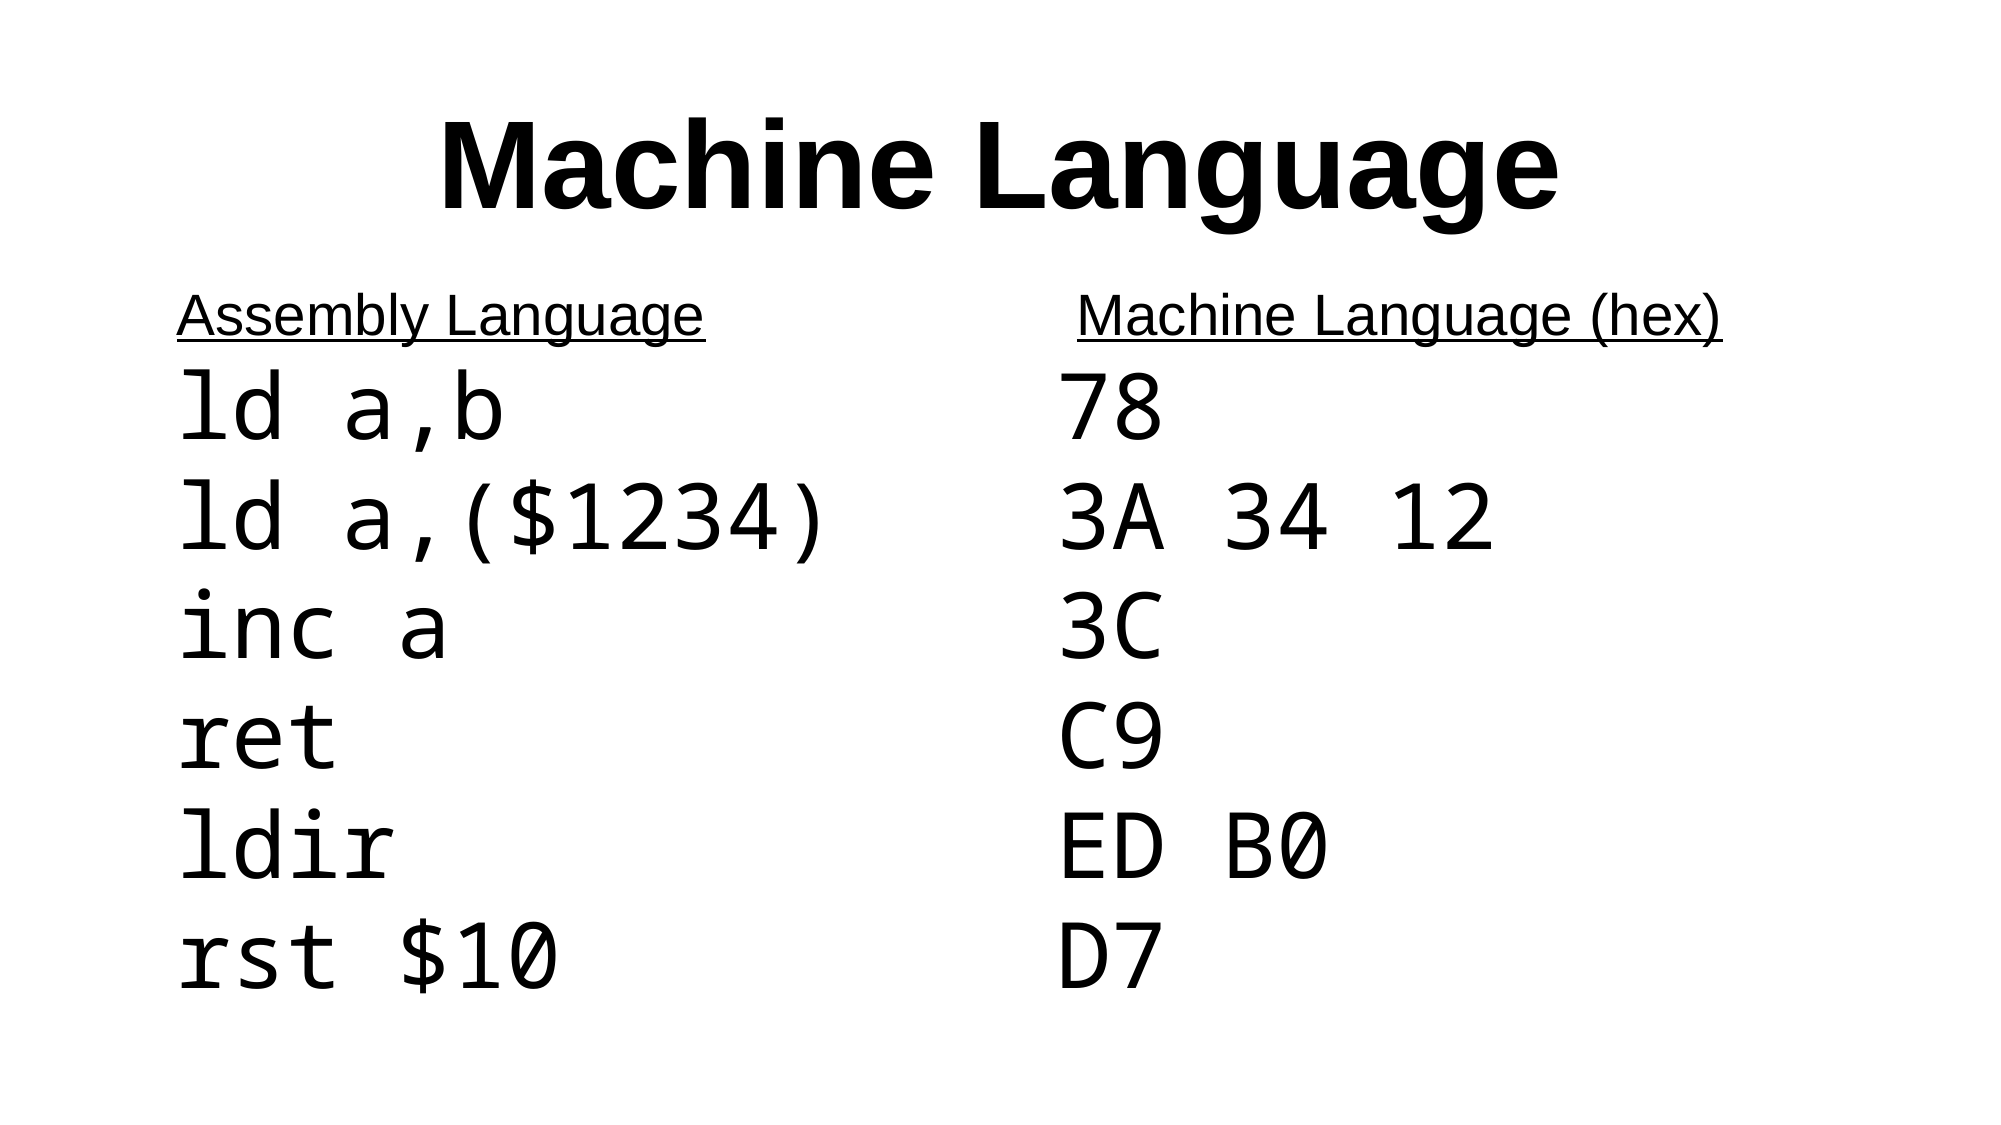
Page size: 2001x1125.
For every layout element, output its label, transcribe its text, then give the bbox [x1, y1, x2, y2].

title Machine Language [137, 59, 1863, 278]
text_box Assembly Language Machine Language (hex) ld a,b 78 ld a,($1234) 3A 34 12 inc a 3C ret C9 ldir ED B0 rst $10 D7 [161, 270, 1739, 1051]
